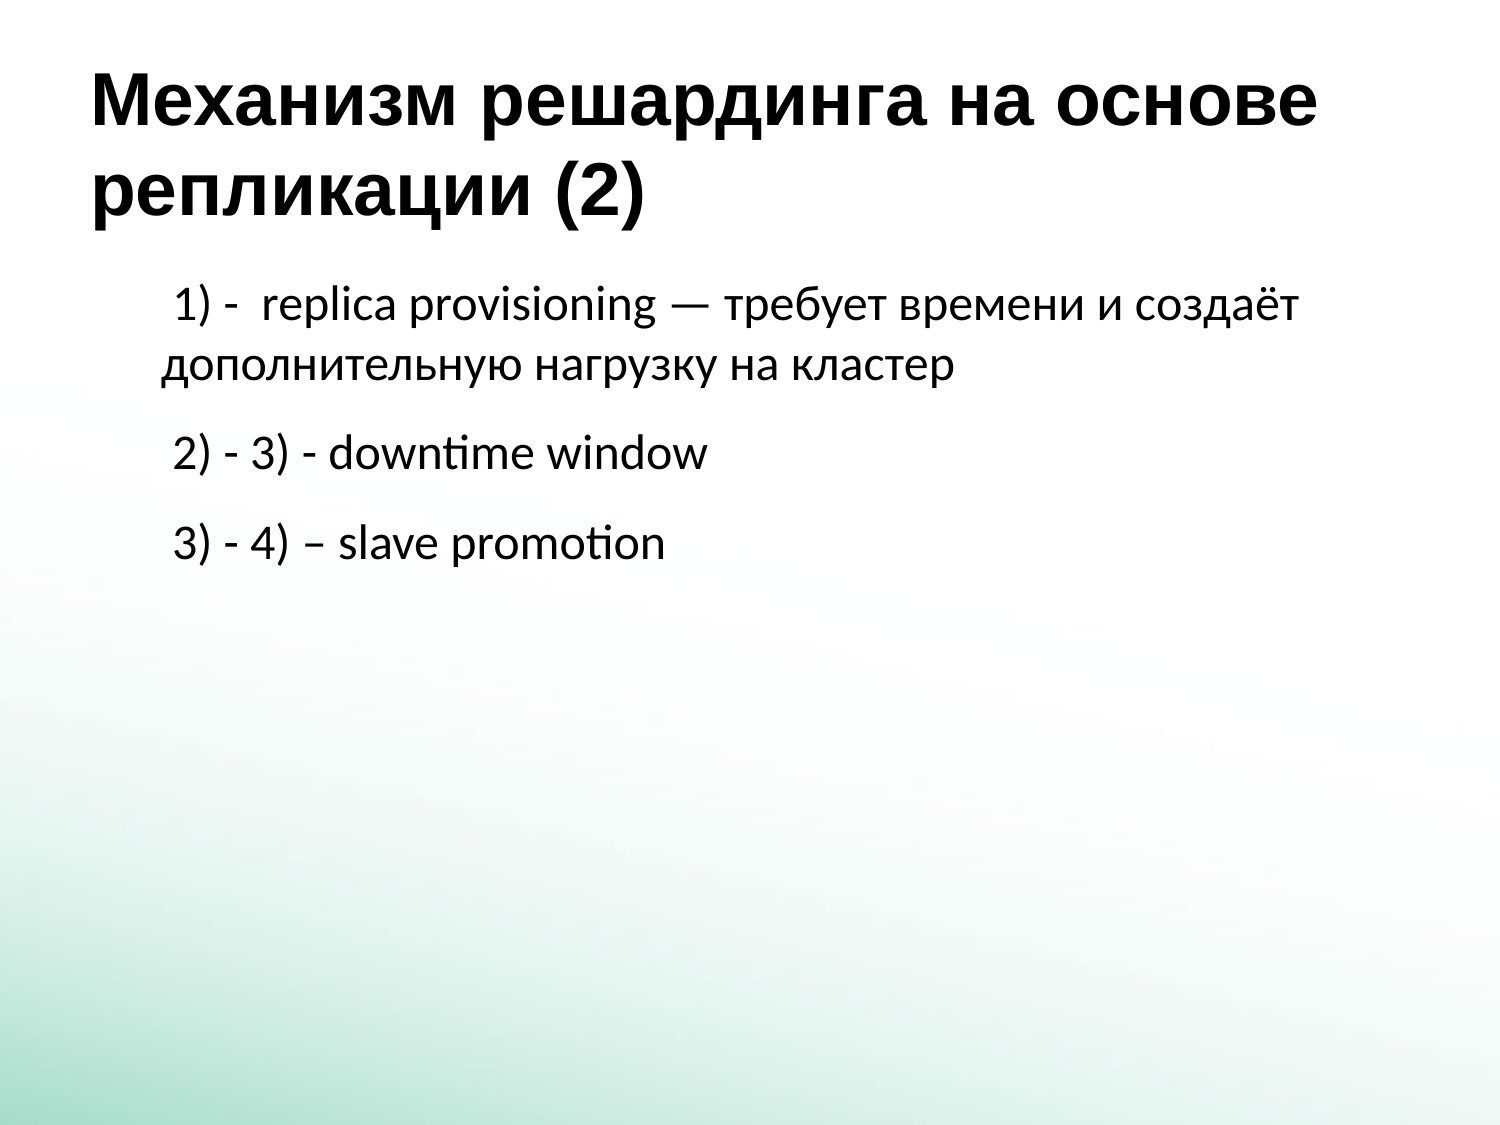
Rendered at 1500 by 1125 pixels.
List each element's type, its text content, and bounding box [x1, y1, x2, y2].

picture [0, 0, 1500, 1125]
title Механизм решардинга на основе репликации (2) [75, 104, 1425, 246]
list 1) - replica provisioning — требует времени и создаёт дополнительную нагрузку на кластер 2) - 3) - downtime window 3) - 4) – slave promotion [75, 255, 1425, 867]
